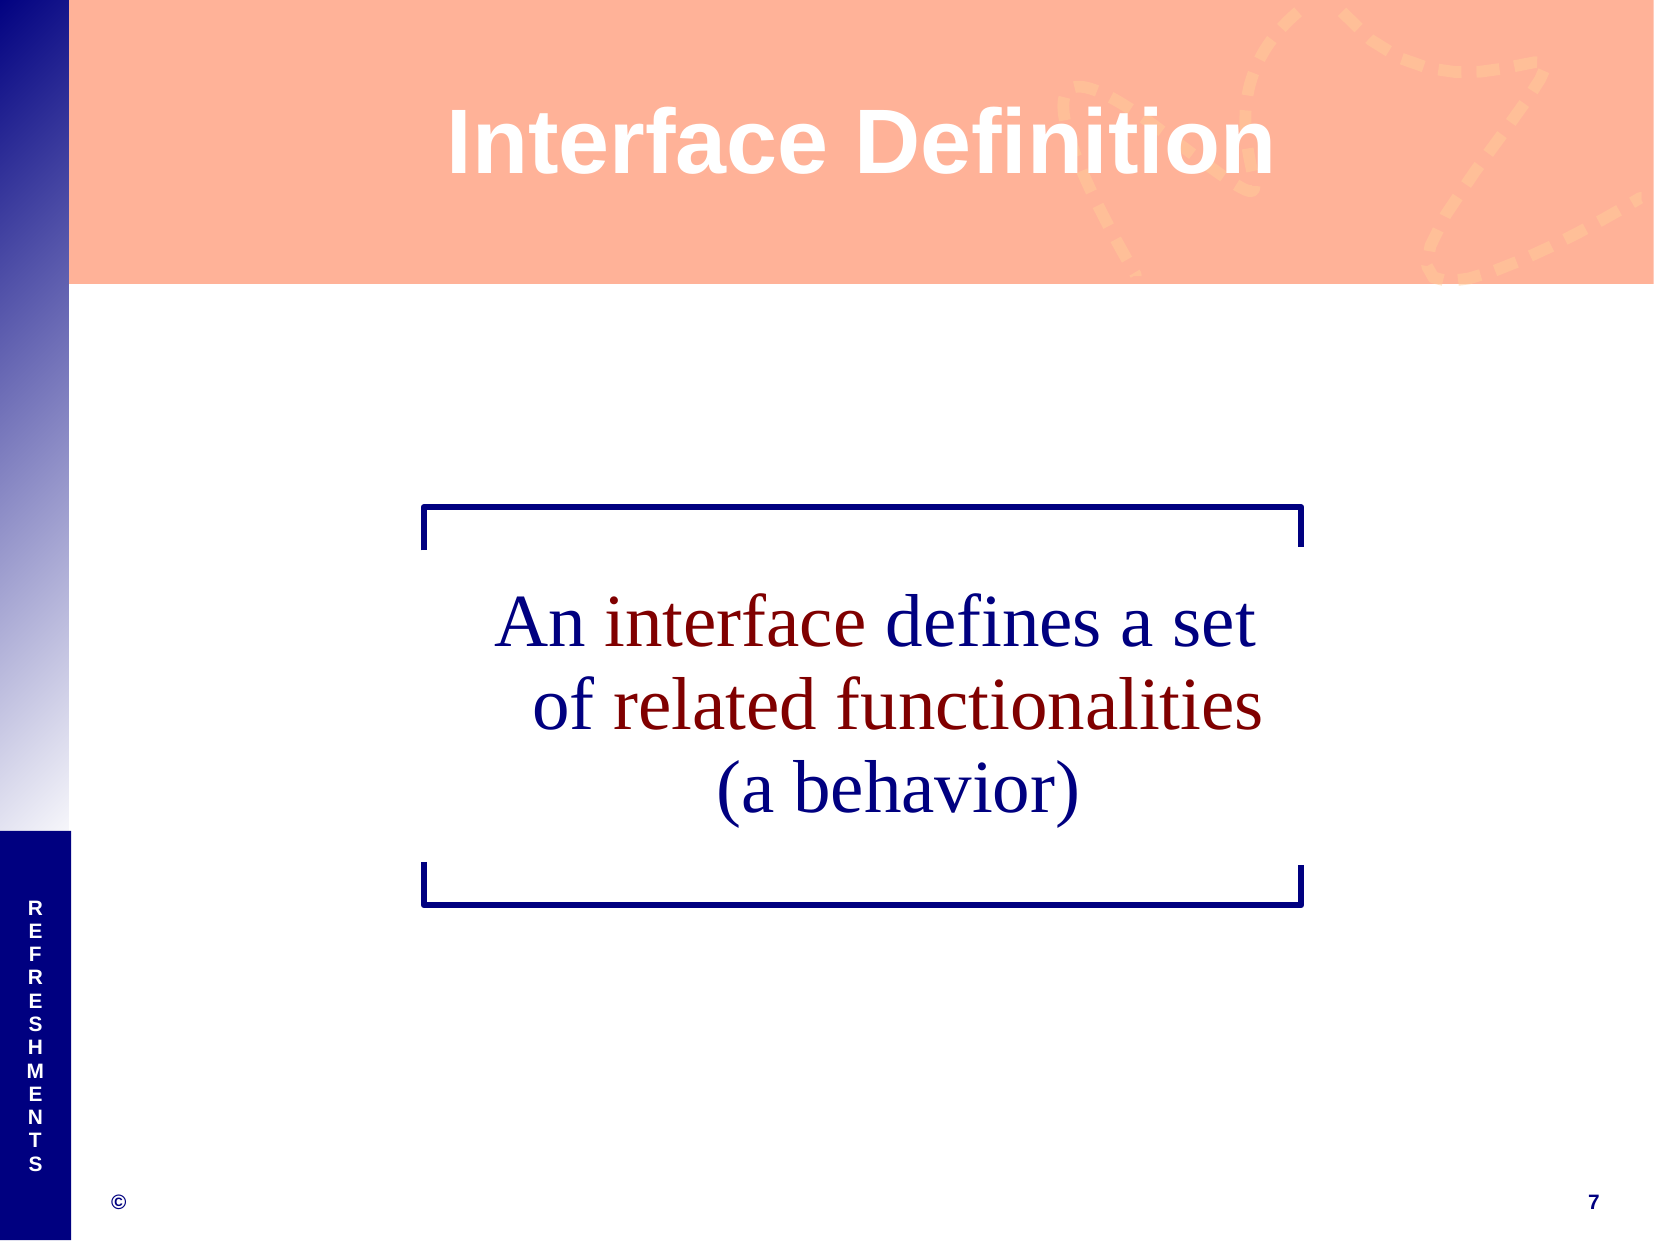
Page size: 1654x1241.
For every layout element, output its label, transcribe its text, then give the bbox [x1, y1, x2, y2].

text_box An interface defines a set of related functionalities (a behavior) [439, 478, 1286, 931]
text_box R E F R E S H M E N T S [0, 830, 71, 1241]
title Interface Definition [108, 37, 1617, 246]
